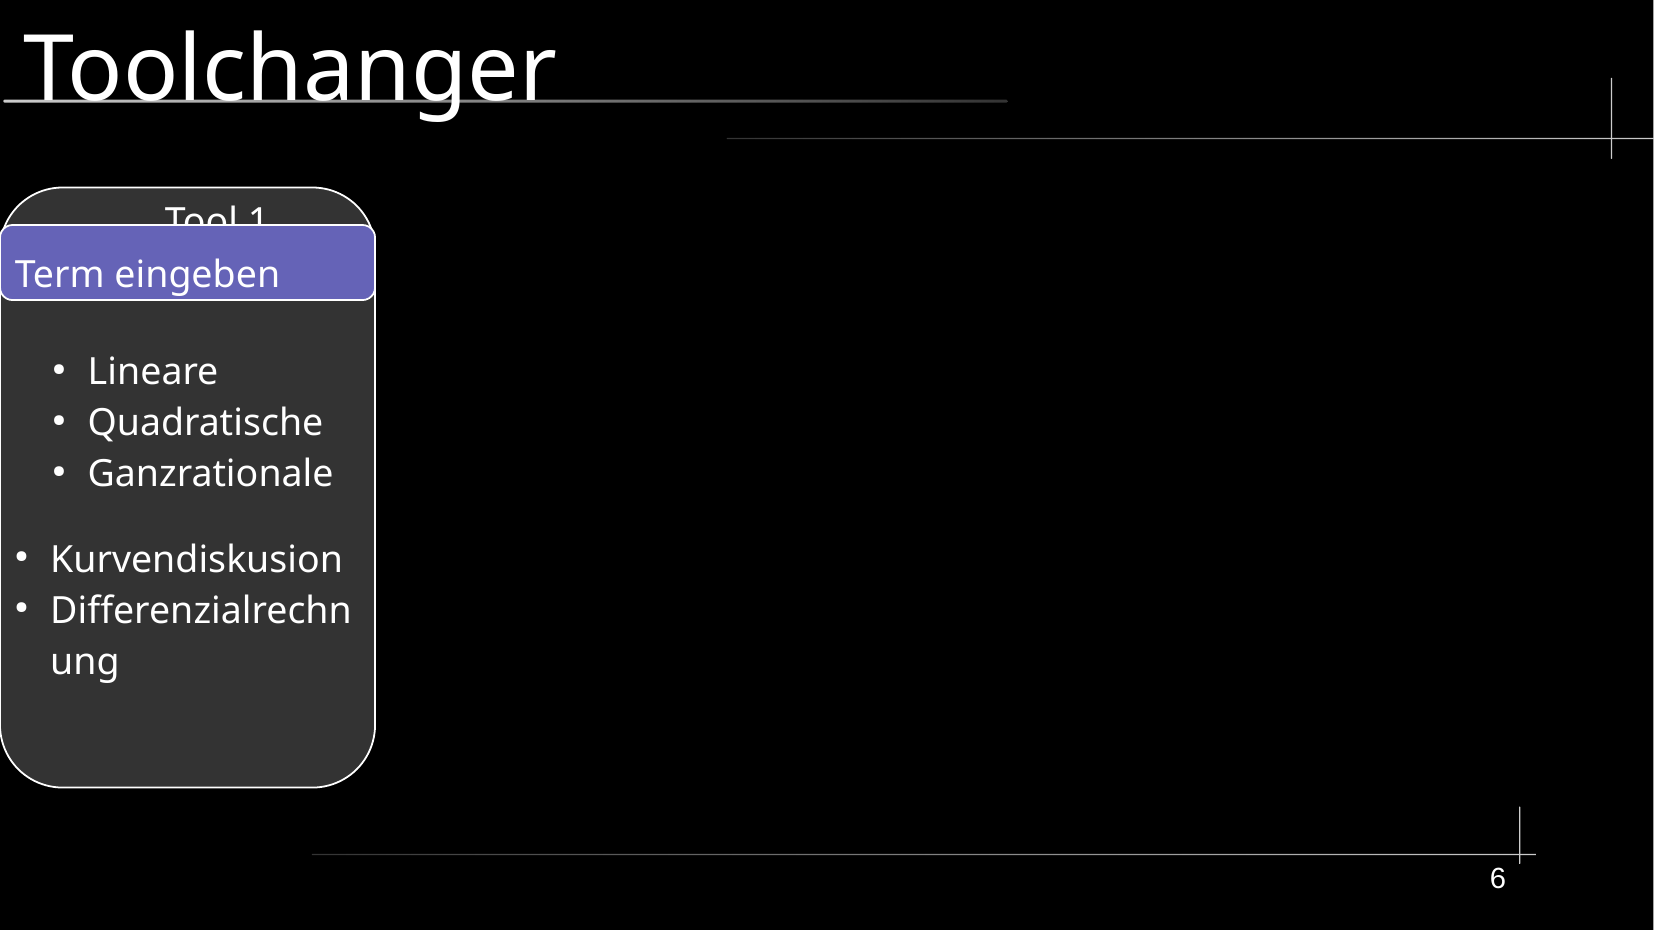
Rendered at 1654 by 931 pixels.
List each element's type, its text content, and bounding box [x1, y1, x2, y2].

text_box Tool 1 [150, 187, 413, 240]
text_box [0, 187, 376, 525]
text_box Kurvendiskusion Differenzialrechnung [0, 525, 376, 713]
text_box [0, 713, 376, 788]
text_box Term eingeben [0, 239, 301, 330]
title Toolchanger [23, 11, 1589, 119]
text_box Lineare Quadratische Ganzrationale [37, 337, 376, 465]
